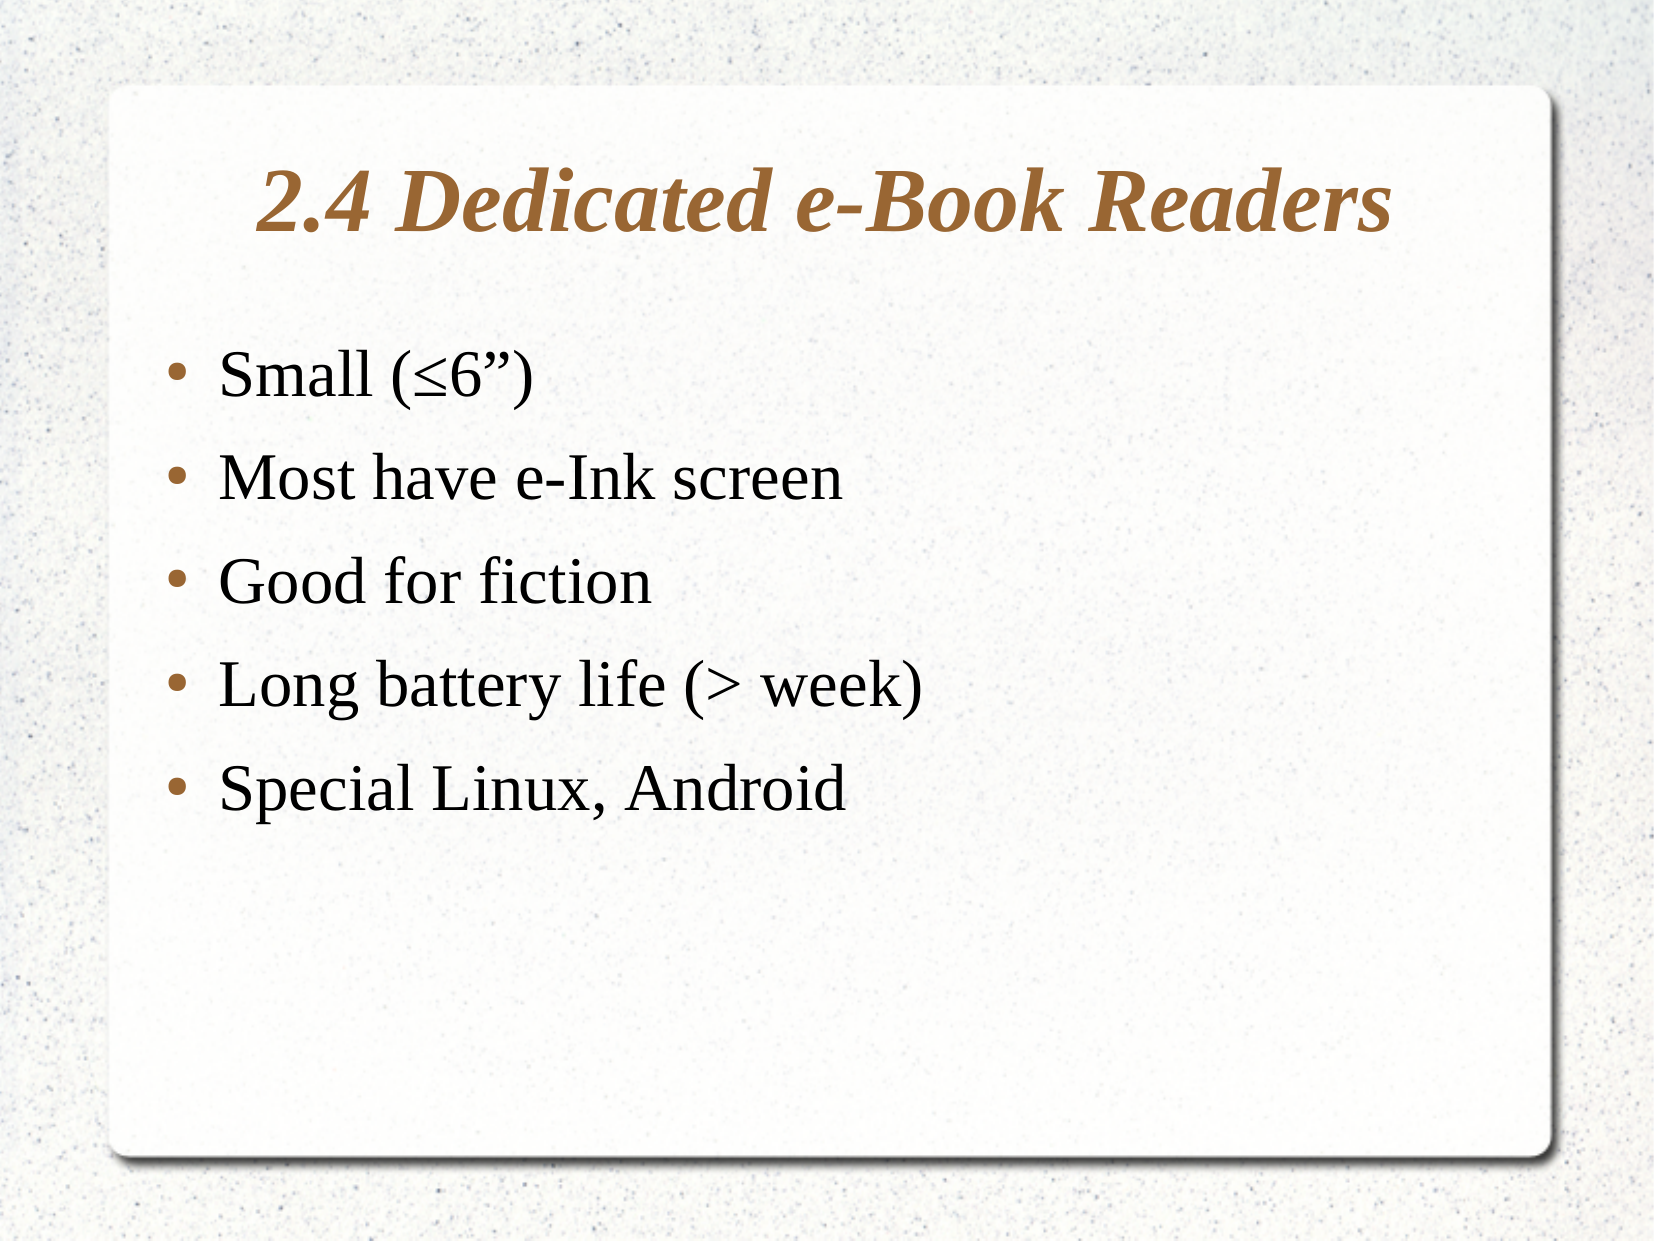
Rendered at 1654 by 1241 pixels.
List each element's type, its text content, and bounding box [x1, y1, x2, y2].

list Small (≤6”) Most have e-Ink screen Good for fiction Long battery life (> week) Special Linux, Android [147, 336, 1506, 1141]
title 2.4 Dedicated e-Book Readers [118, 104, 1536, 297]
picture [0, 0, 1654, 1241]
